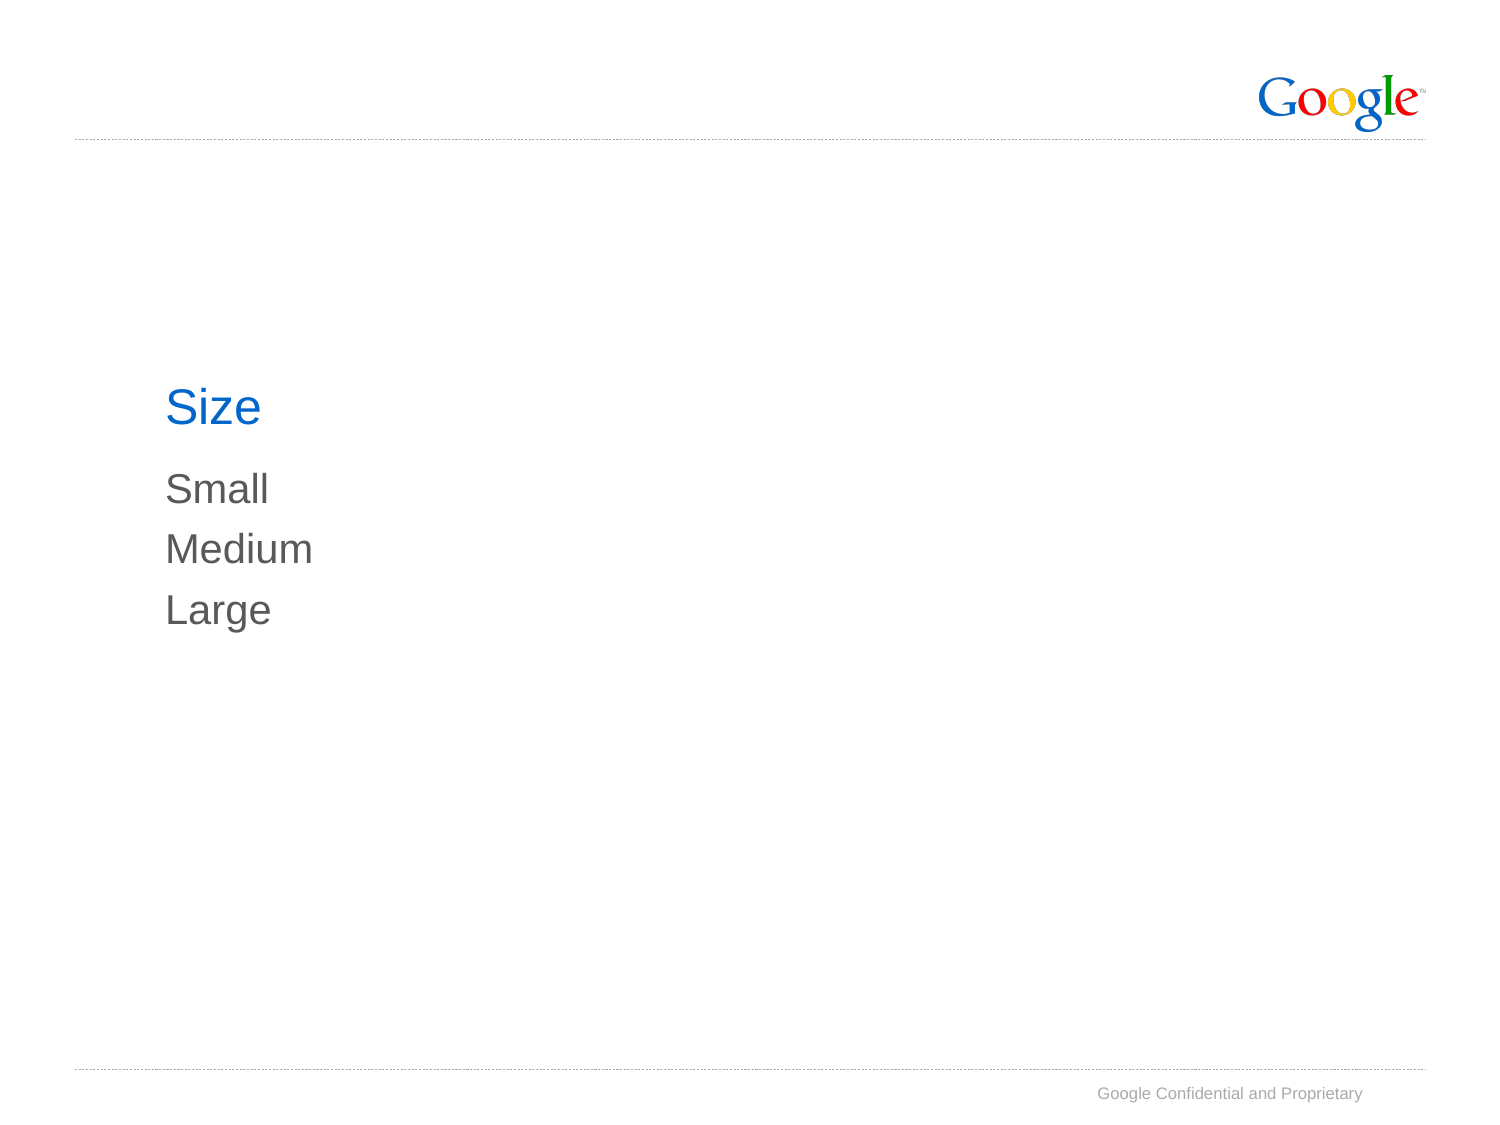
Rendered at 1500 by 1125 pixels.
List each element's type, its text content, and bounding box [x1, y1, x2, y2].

list Small Medium Large [150, 454, 1351, 1035]
picture [1259, 75, 1426, 132]
title Size [150, 253, 1351, 443]
